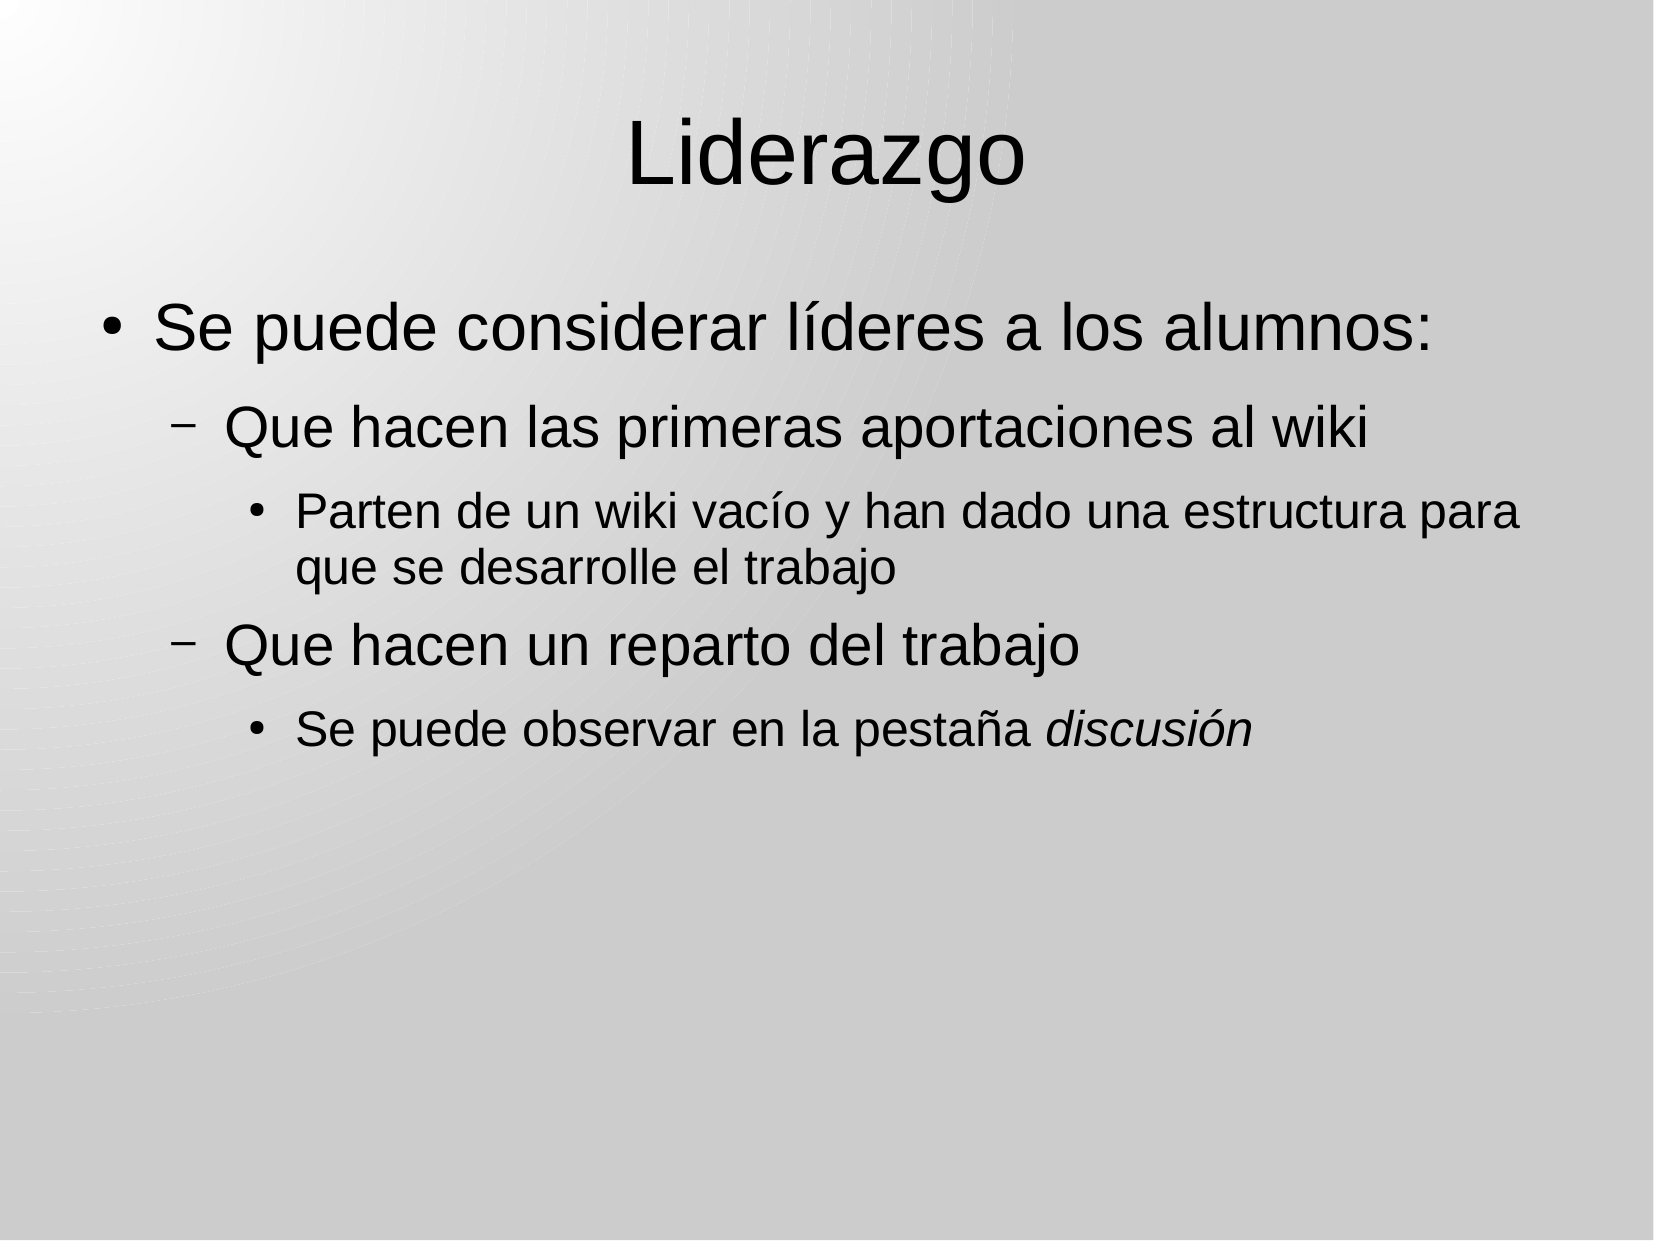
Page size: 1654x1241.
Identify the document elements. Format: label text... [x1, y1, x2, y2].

list Se puede considerar líderes a los alumnos: Que hacen las primeras aportaciones al wiki Parten de un wiki vacío y han dado una estructura para que se desarrolle el trabajo Que hacen un reparto del trabajo Se puede observar en la pestaña discusión [82, 290, 1538, 1109]
title Liderazgo [82, 49, 1571, 257]
